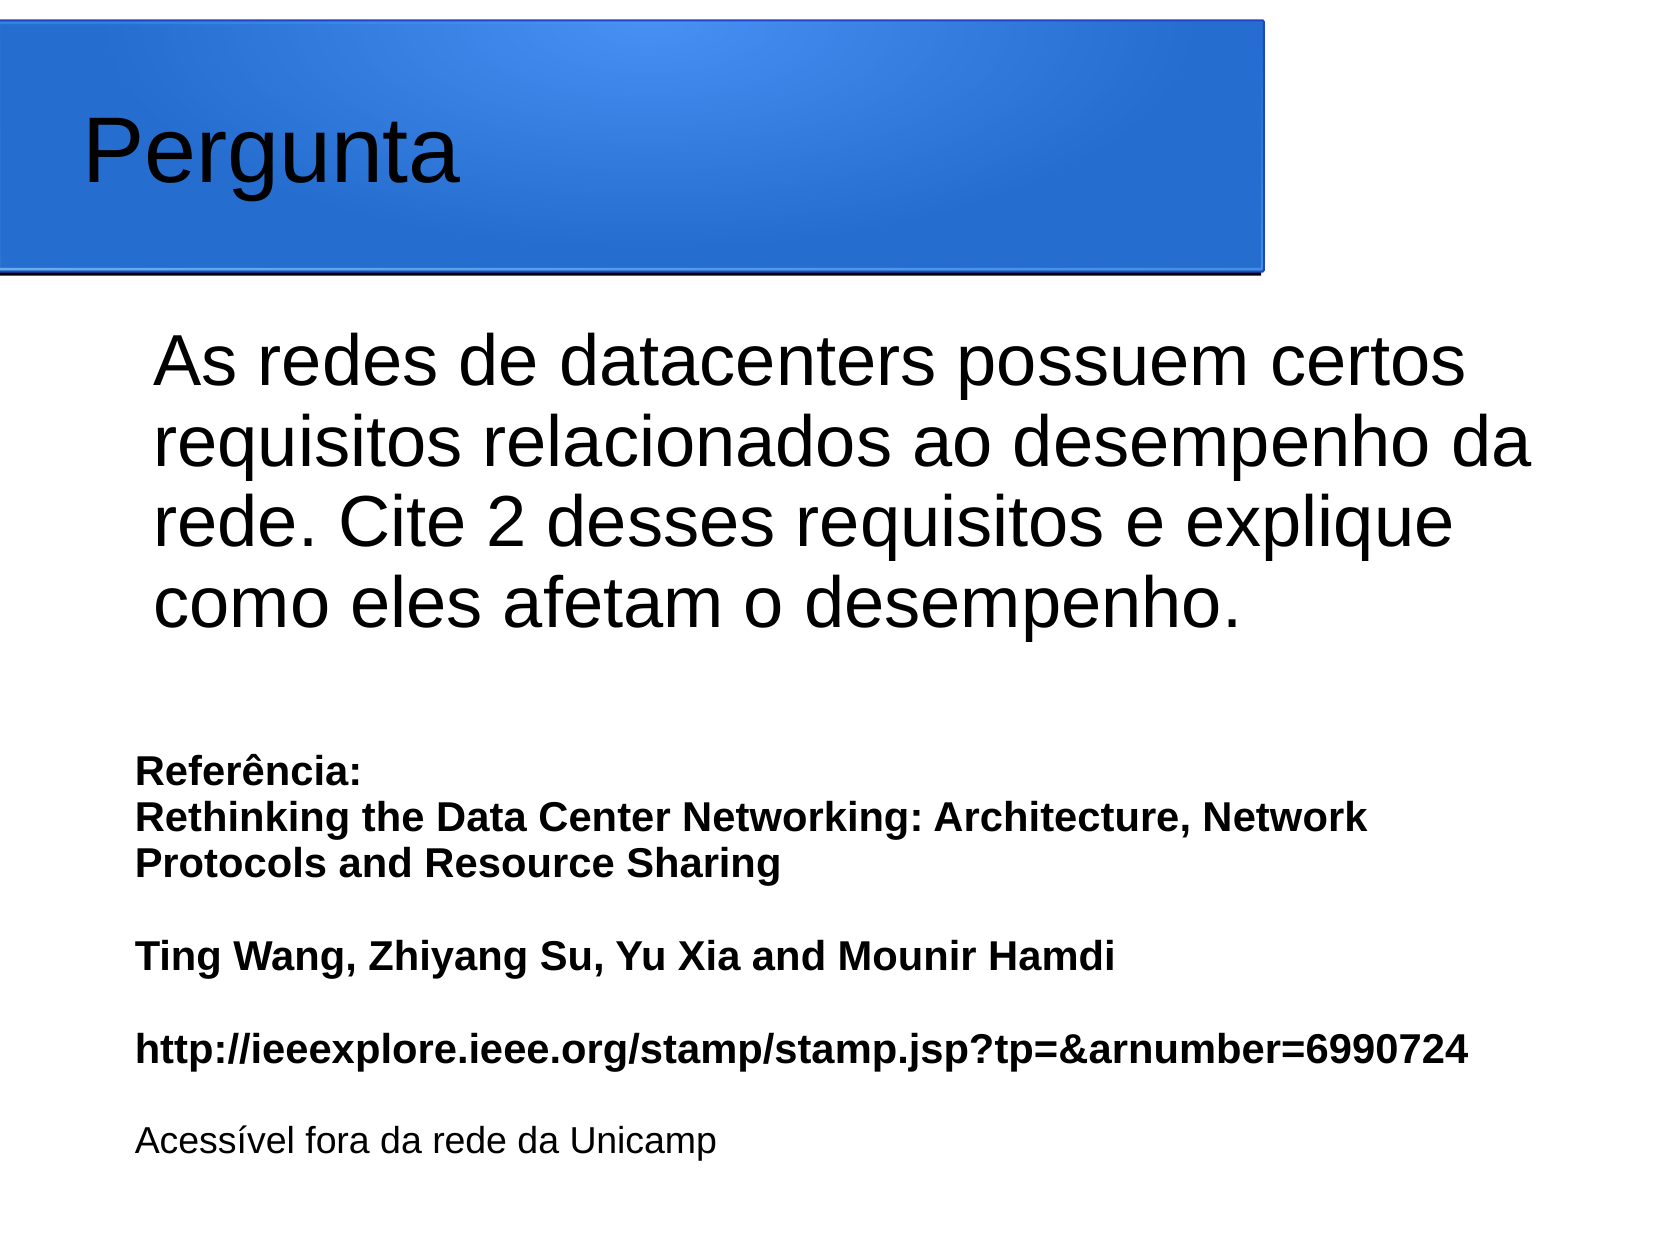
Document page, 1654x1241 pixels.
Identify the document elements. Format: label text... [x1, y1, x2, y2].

title Pergunta [82, 47, 1235, 252]
text_box Referência: Rethinking the Data Center Networking: Architecture, Network Protocols and Resource Sharing Ting Wang, Zhiyang Su, Yu Xia and Mounir Hamdi http://ieeexplore.ieee.org/stamp/stamp.jsp?tp=&arnumber=6990724 [120, 739, 1516, 1081]
list As redes de datacenters possuem certos requisitos relacionados ao desempenho da rede. Cite 2 desses requisitos e explique como eles afetam o desempenho. [82, 319, 1571, 1039]
text_box Acessível fora da rede da Unicamp [120, 1112, 856, 1170]
